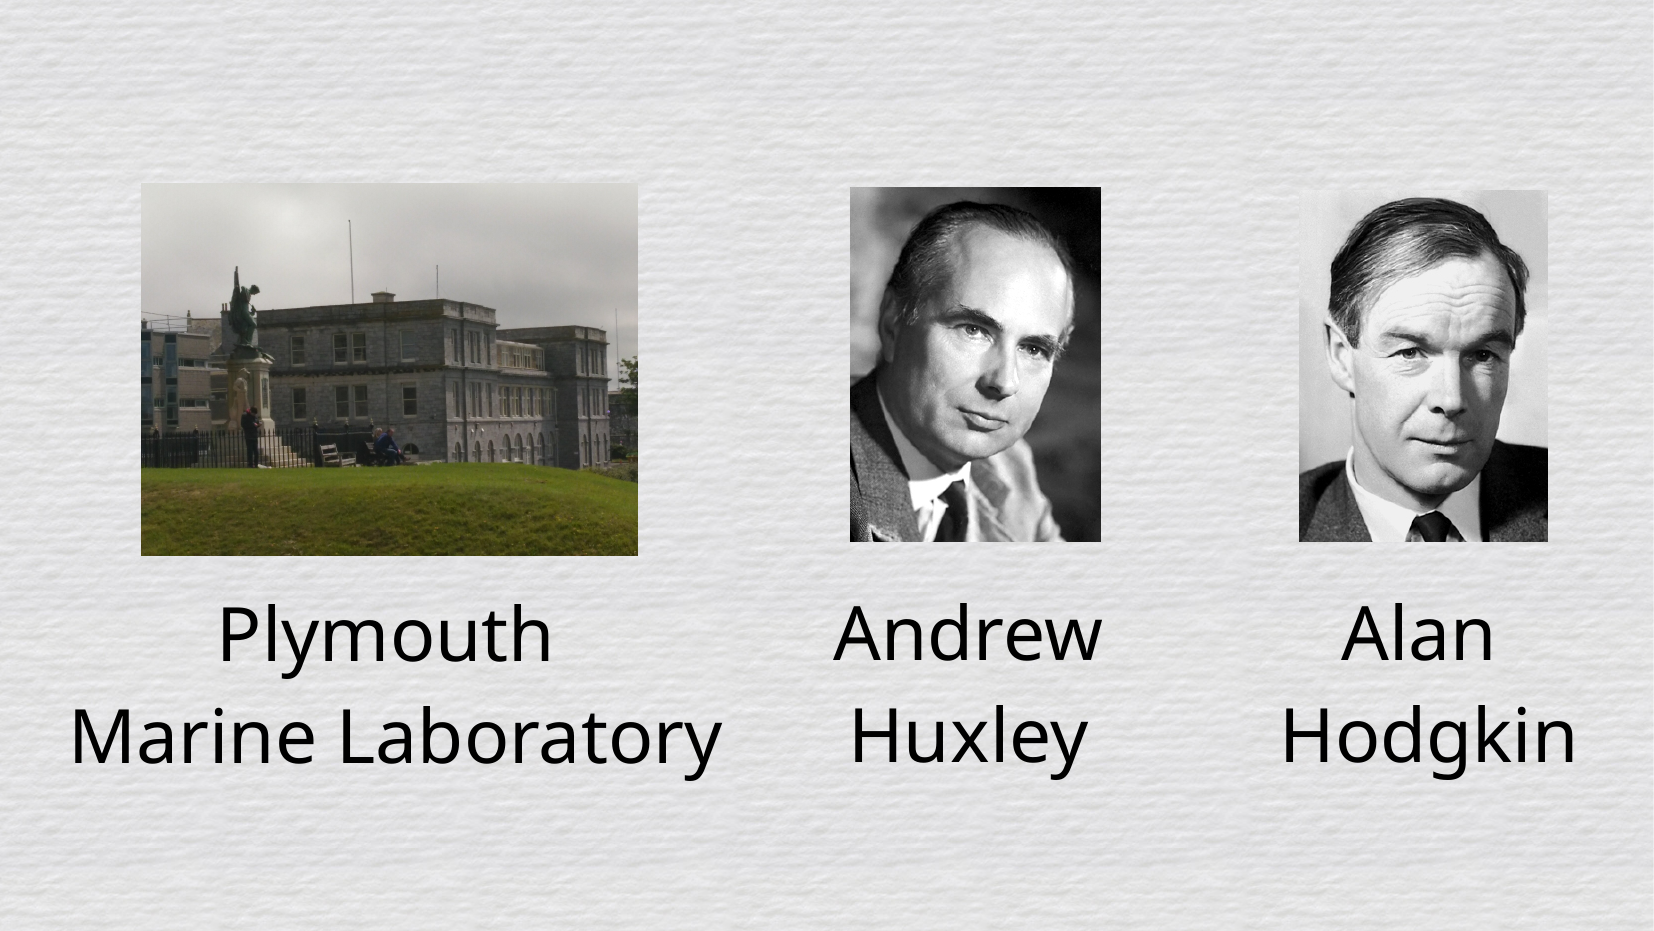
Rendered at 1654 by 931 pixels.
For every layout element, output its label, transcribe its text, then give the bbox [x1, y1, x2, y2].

text_box Alan Hodgkin [1240, 572, 1619, 838]
picture [0, 0, 1654, 931]
text_box Plymouth Marine Laboratory [23, 573, 768, 839]
text_box Andrew Huxley [779, 572, 1158, 838]
